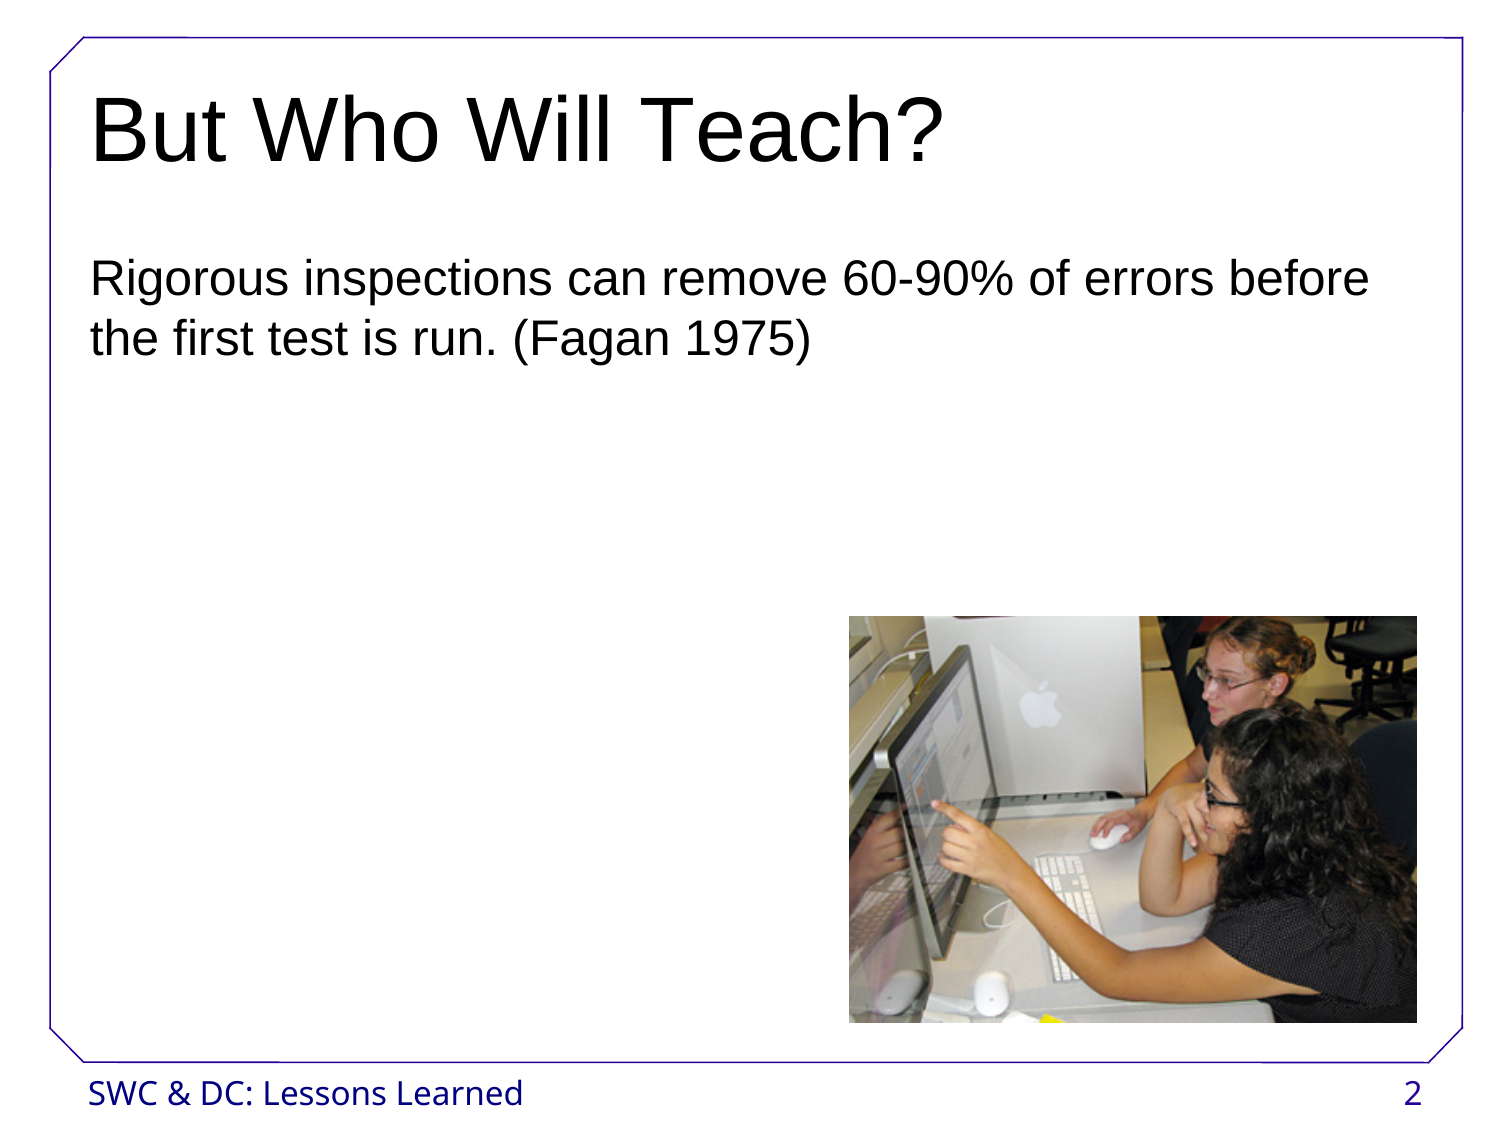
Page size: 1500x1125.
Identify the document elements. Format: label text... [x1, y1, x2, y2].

list Rigorous inspections can remove 60-90% of errors before the first test is run. (Fagan 1975) [75, 237, 1426, 538]
text_box But Who Will Teach? [75, 62, 1113, 233]
picture [849, 616, 1417, 1023]
